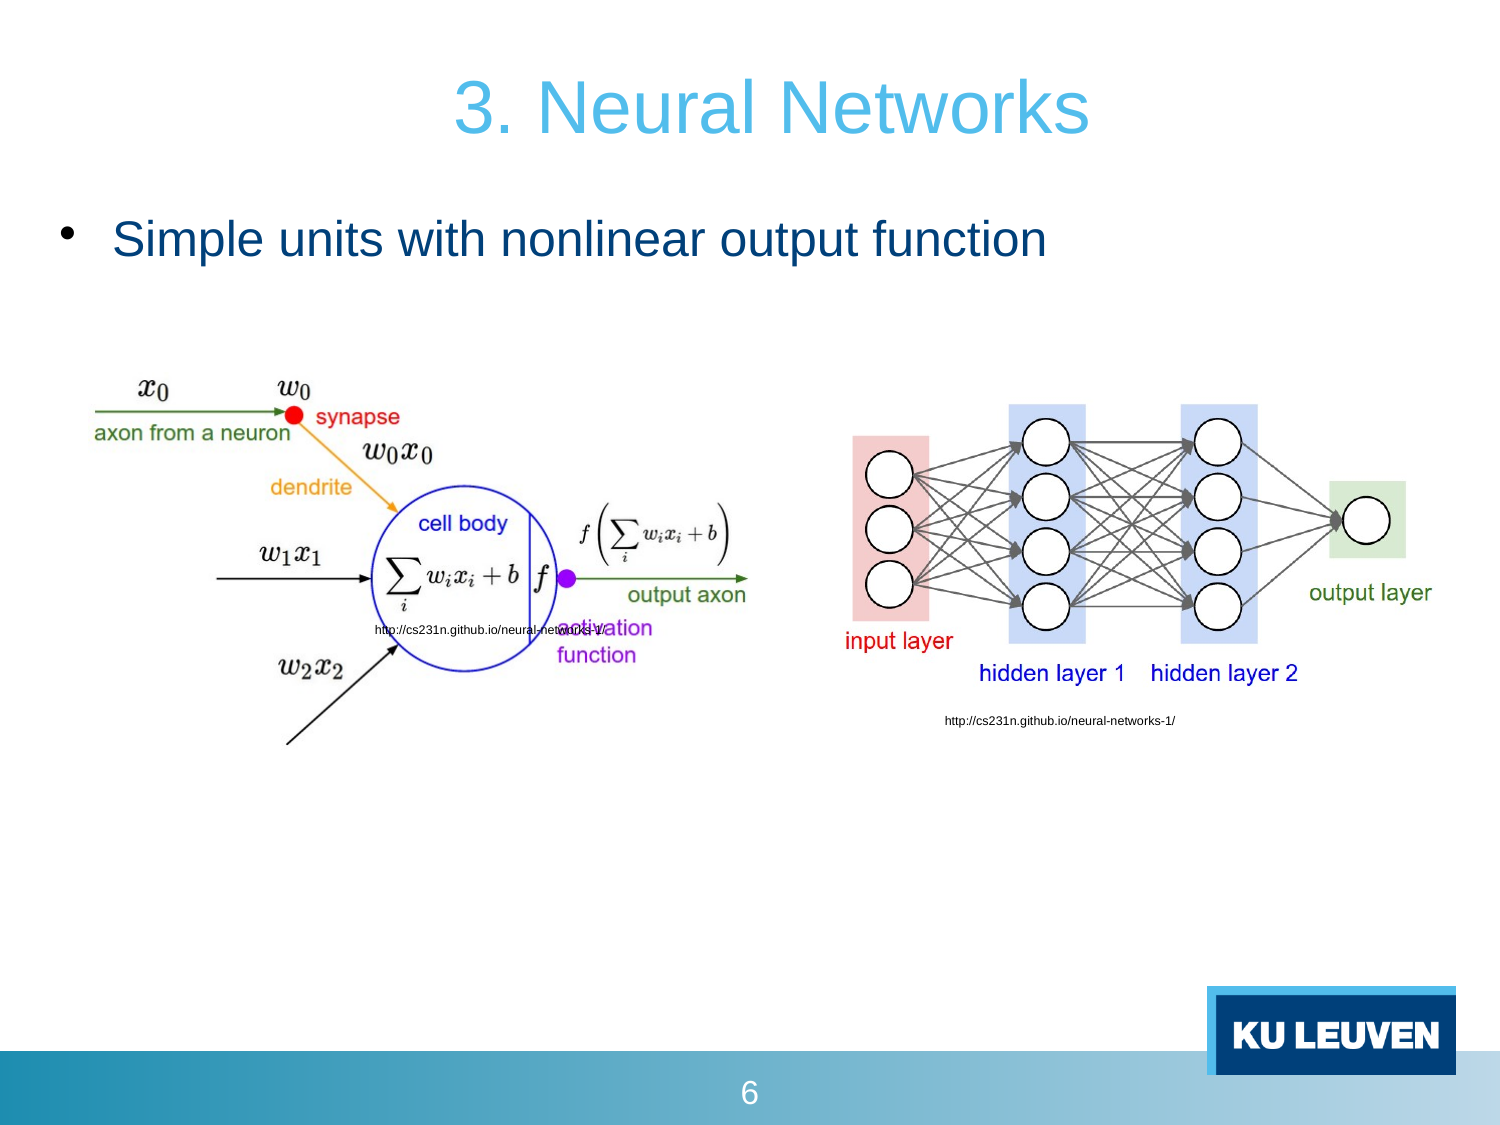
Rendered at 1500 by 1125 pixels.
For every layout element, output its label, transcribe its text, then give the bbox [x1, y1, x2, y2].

text_box 3. Neural Networks [88, 29, 1456, 146]
text_box http://cs231n.github.io/neural-networks-1/ [930, 705, 1215, 735]
text_box Simple units with nonlinear output function [41, 146, 1456, 976]
picture [840, 397, 1436, 691]
text_box http://cs231n.github.io/neural-networks-1/ [359, 614, 645, 645]
picture [1207, 986, 1456, 1051]
picture [88, 372, 751, 751]
text_box <number> [0, 1051, 1500, 1125]
